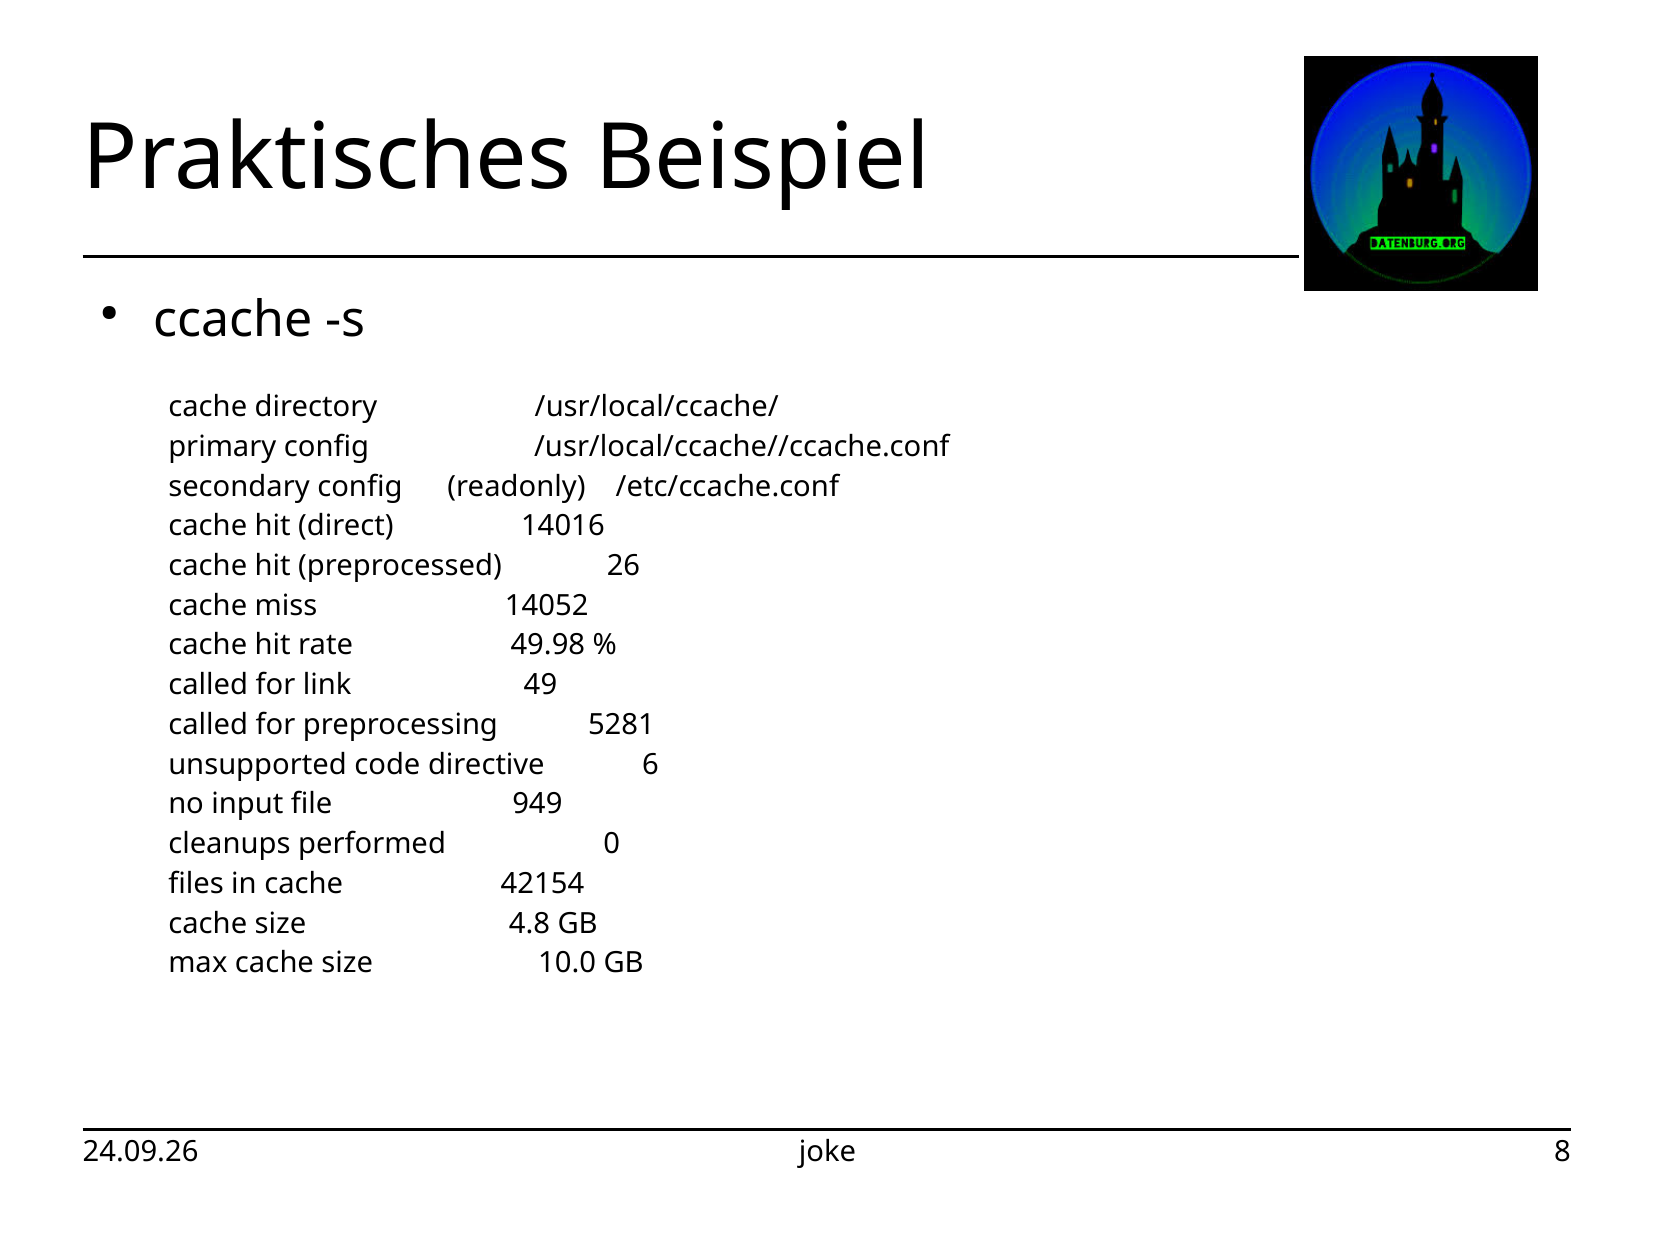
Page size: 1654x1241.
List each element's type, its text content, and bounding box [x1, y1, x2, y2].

title Praktisches Beispiel [82, 49, 1300, 257]
text_box cache directory /usr/local/ccache/ primary config /usr/local/ccache//ccache.conf secondary config (readonly) /etc/ccache.conf cache hit (direct) 14016 cache hit (preprocessed) 26 cache miss 14052 cache hit rate 49.98 % called for link 49 called for preprocessing 5281 unsupported code directive 6 no input file 949 cleanups performed 0 files in cache 42154 cache size 4.8 GB max cache size 10.0 GB [153, 377, 969, 1125]
list ccache -s [82, 290, 1538, 1010]
picture [1304, 56, 1538, 290]
